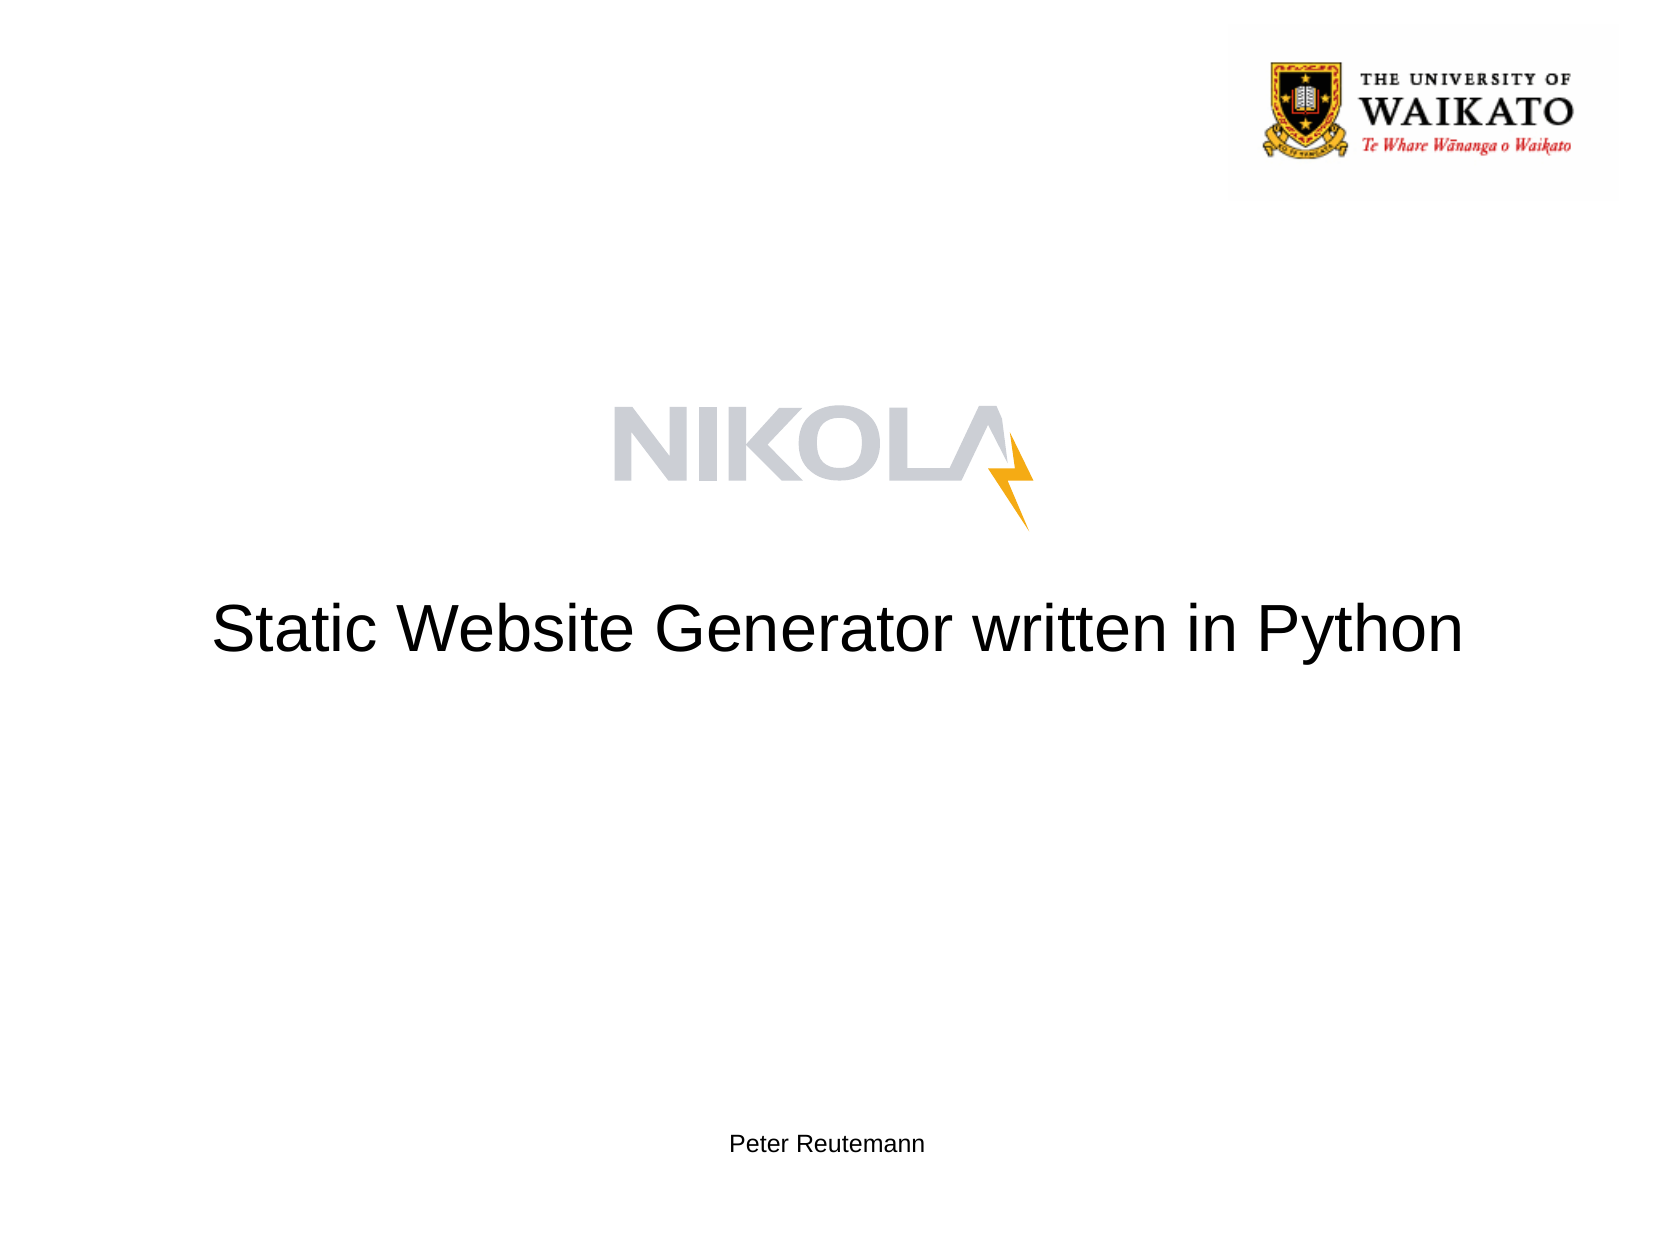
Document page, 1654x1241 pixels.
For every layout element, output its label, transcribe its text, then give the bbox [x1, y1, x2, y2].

subtitle Static Website Generator written in Python [94, 590, 1583, 739]
picture [1228, 24, 1619, 201]
picture [614, 353, 1034, 532]
